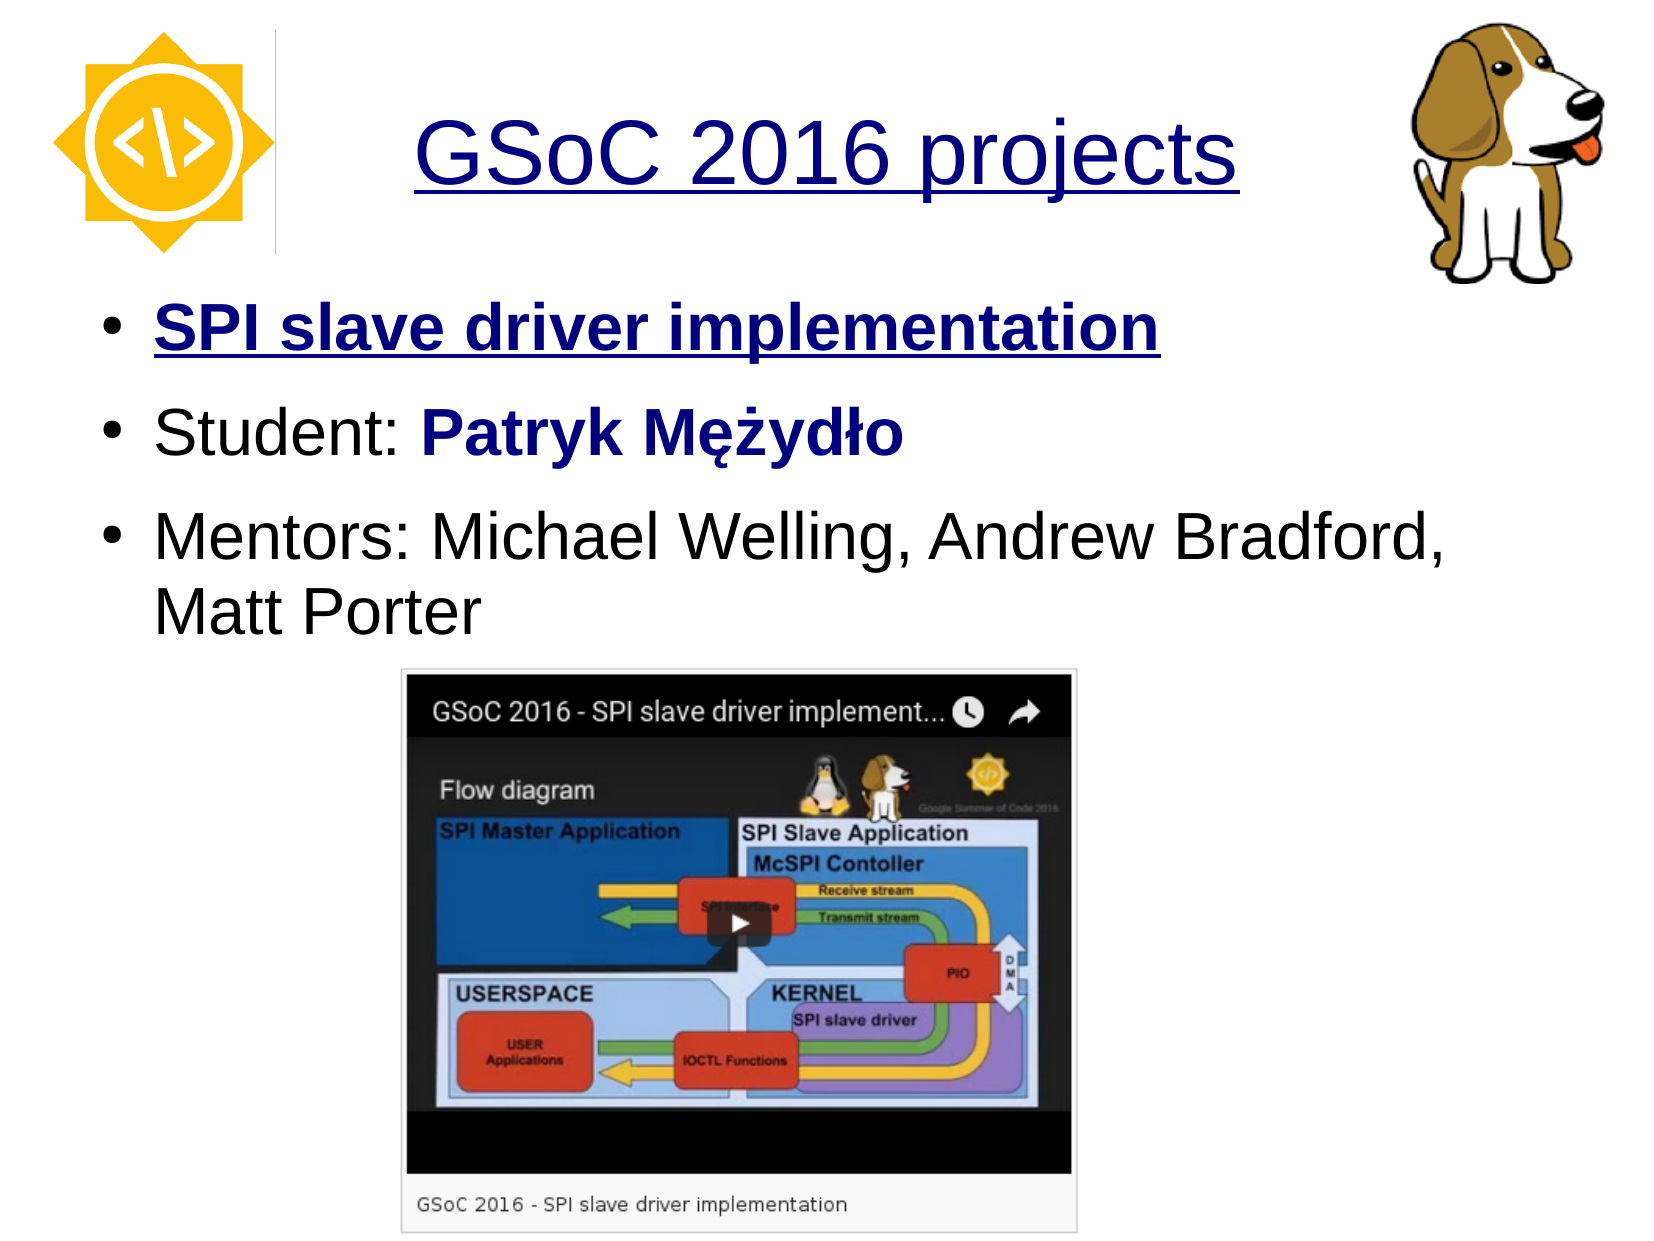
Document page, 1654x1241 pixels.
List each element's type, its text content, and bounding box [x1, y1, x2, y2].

picture [390, 659, 1092, 1241]
picture [1391, 22, 1608, 284]
list SPI slave driver implementation Student: Patryk Mężydło Mentors: Michael Welling, Andrew Bradford, Matt Porter [82, 290, 1571, 1010]
title GSoC 2016 projects [82, 49, 1391, 257]
picture [50, 29, 276, 255]
